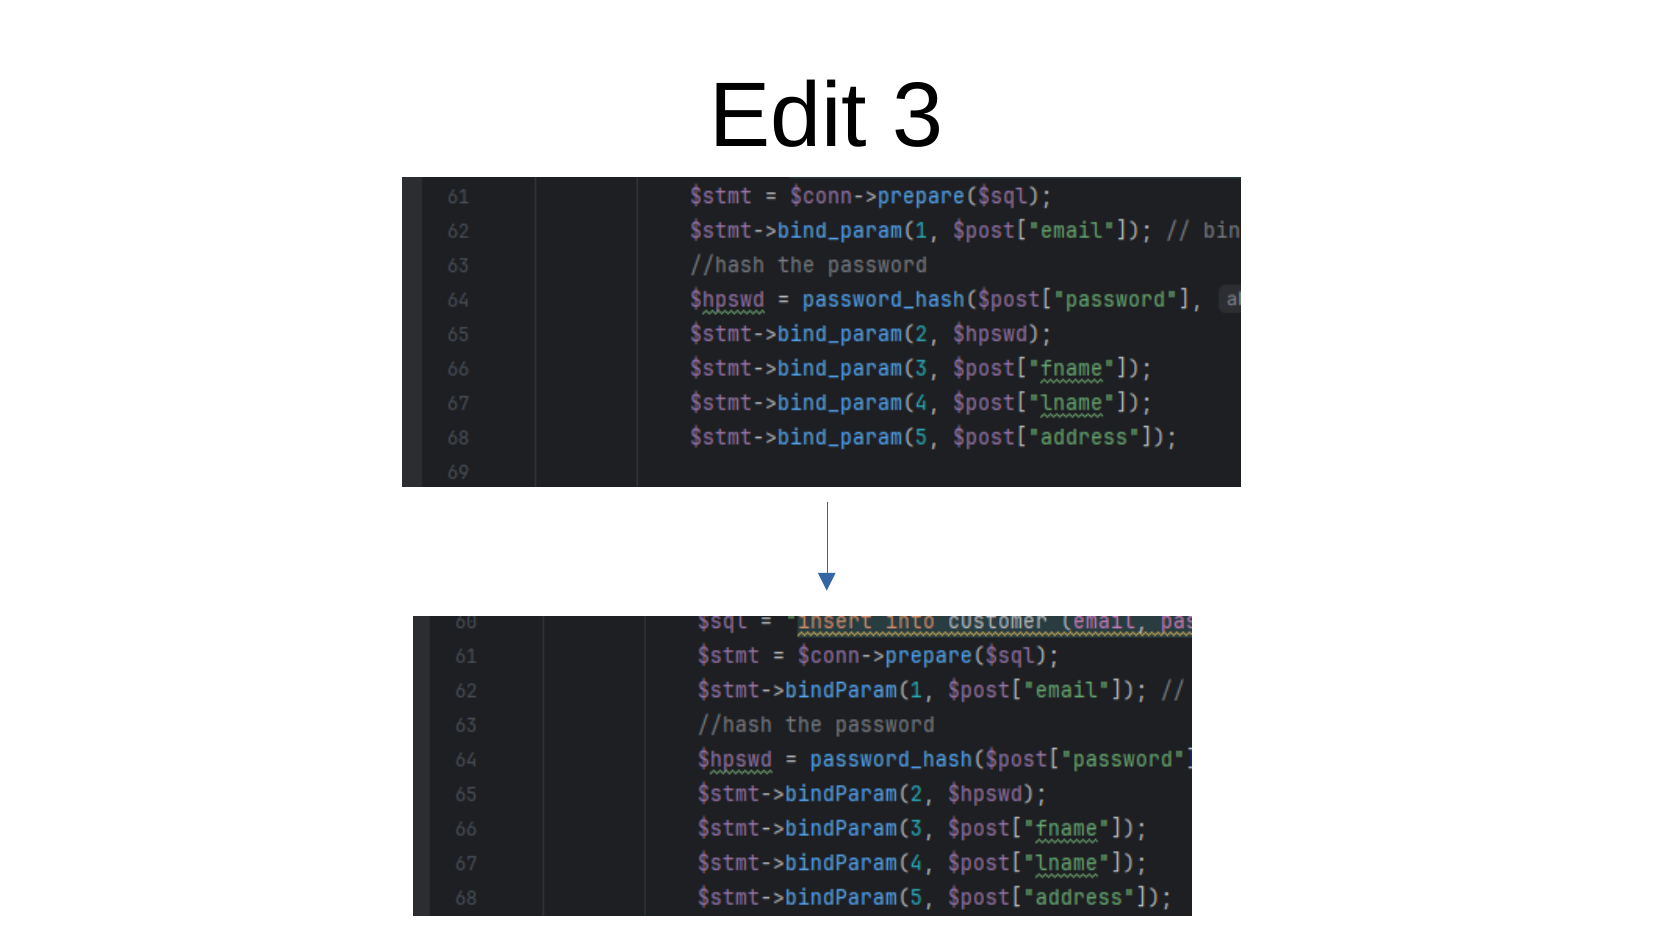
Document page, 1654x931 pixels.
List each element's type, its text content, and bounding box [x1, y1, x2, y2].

picture [402, 177, 1241, 487]
picture [413, 616, 1192, 916]
title Edit 3 [82, 37, 1571, 193]
